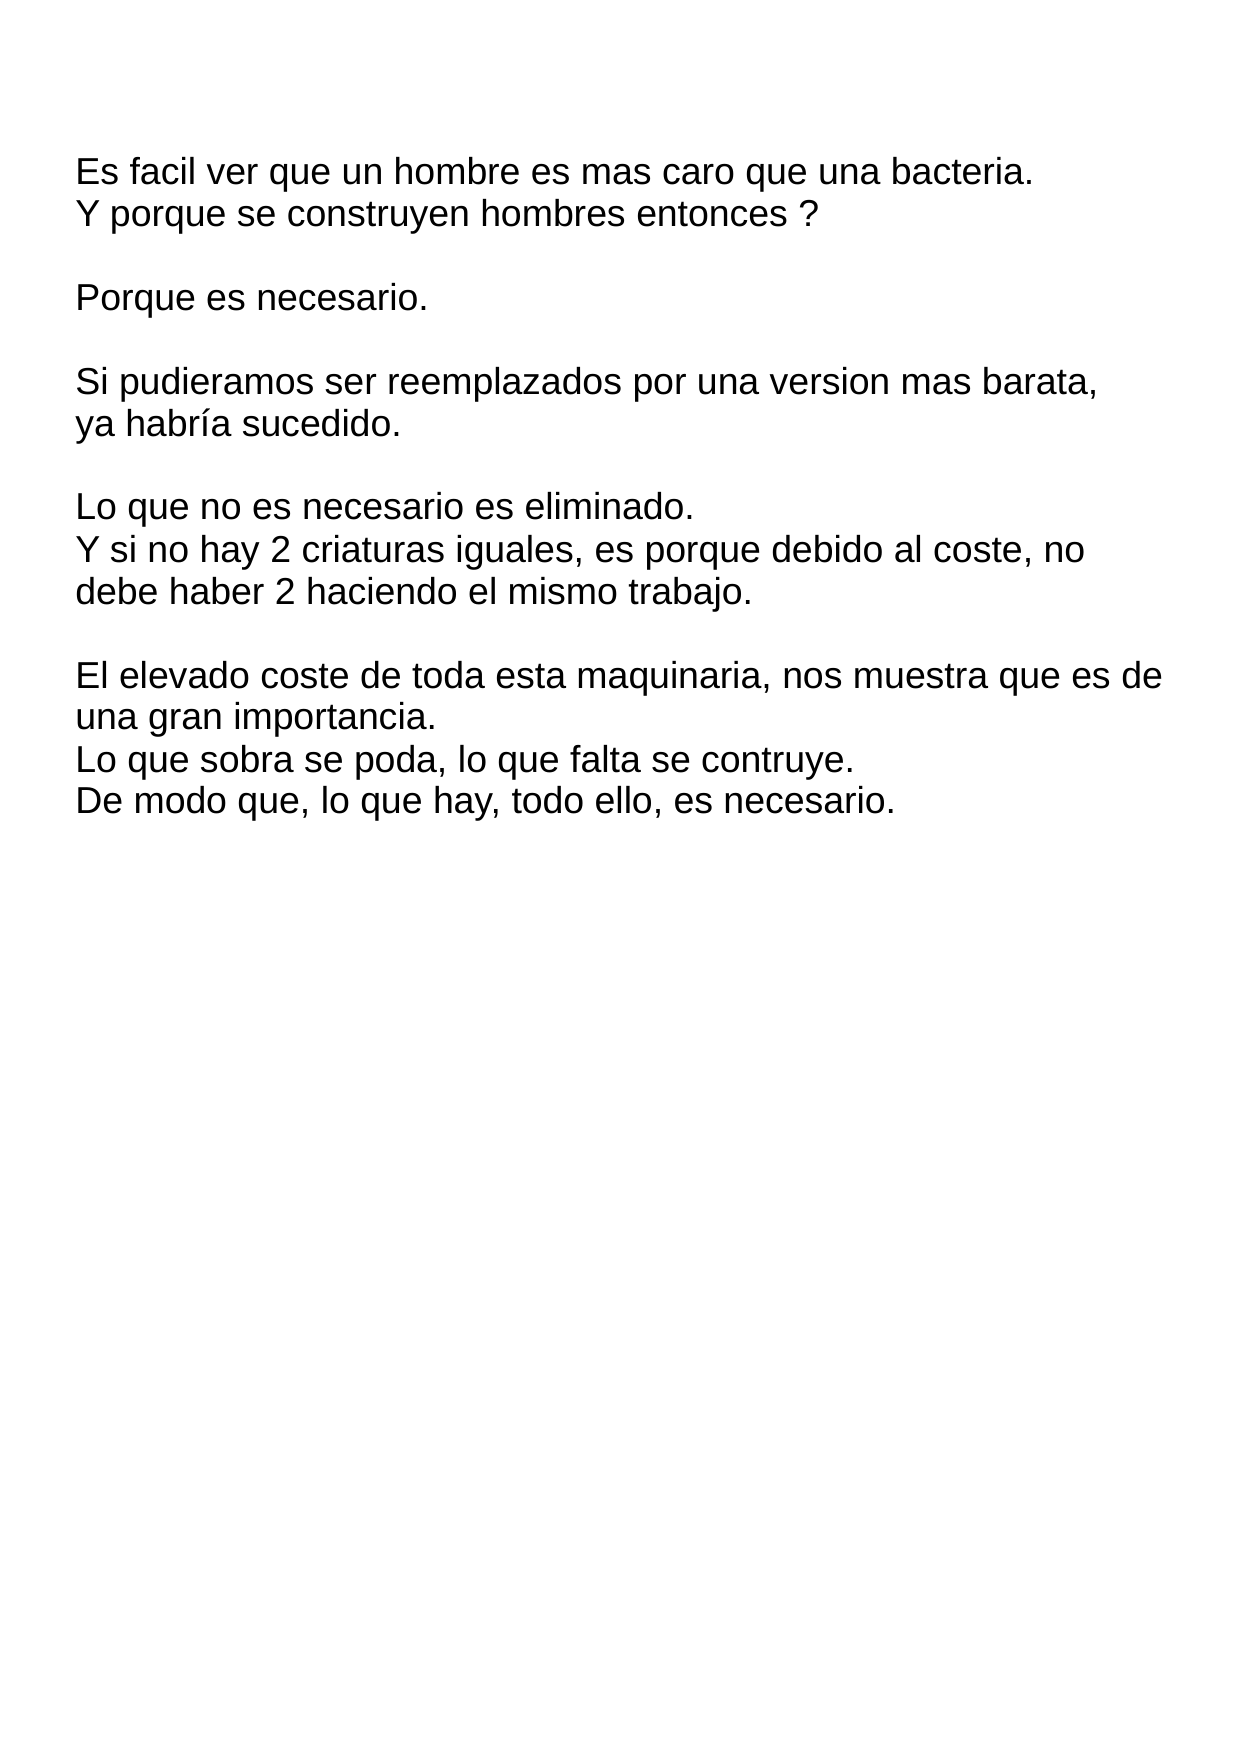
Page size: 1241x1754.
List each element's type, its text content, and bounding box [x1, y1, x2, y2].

text_box Es facil ver que un hombre es mas caro que una bacteria. Y porque se construyen hombres entonces ? Porque es necesario. Si pudieramos ser reemplazados por una version mas barata, ya habría sucedido. Lo que no es necesario es eliminado. Y si no hay 2 criaturas iguales, es porque debido al coste, no debe haber 2 haciendo el mismo trabajo. El elevado coste de toda esta maquinaria, nos muestra que es de una gran importancia. Lo que sobra se poda, lo que falta se contruye. De modo que, lo que hay, todo ello, es necesario. [60, 58, 1182, 1754]
